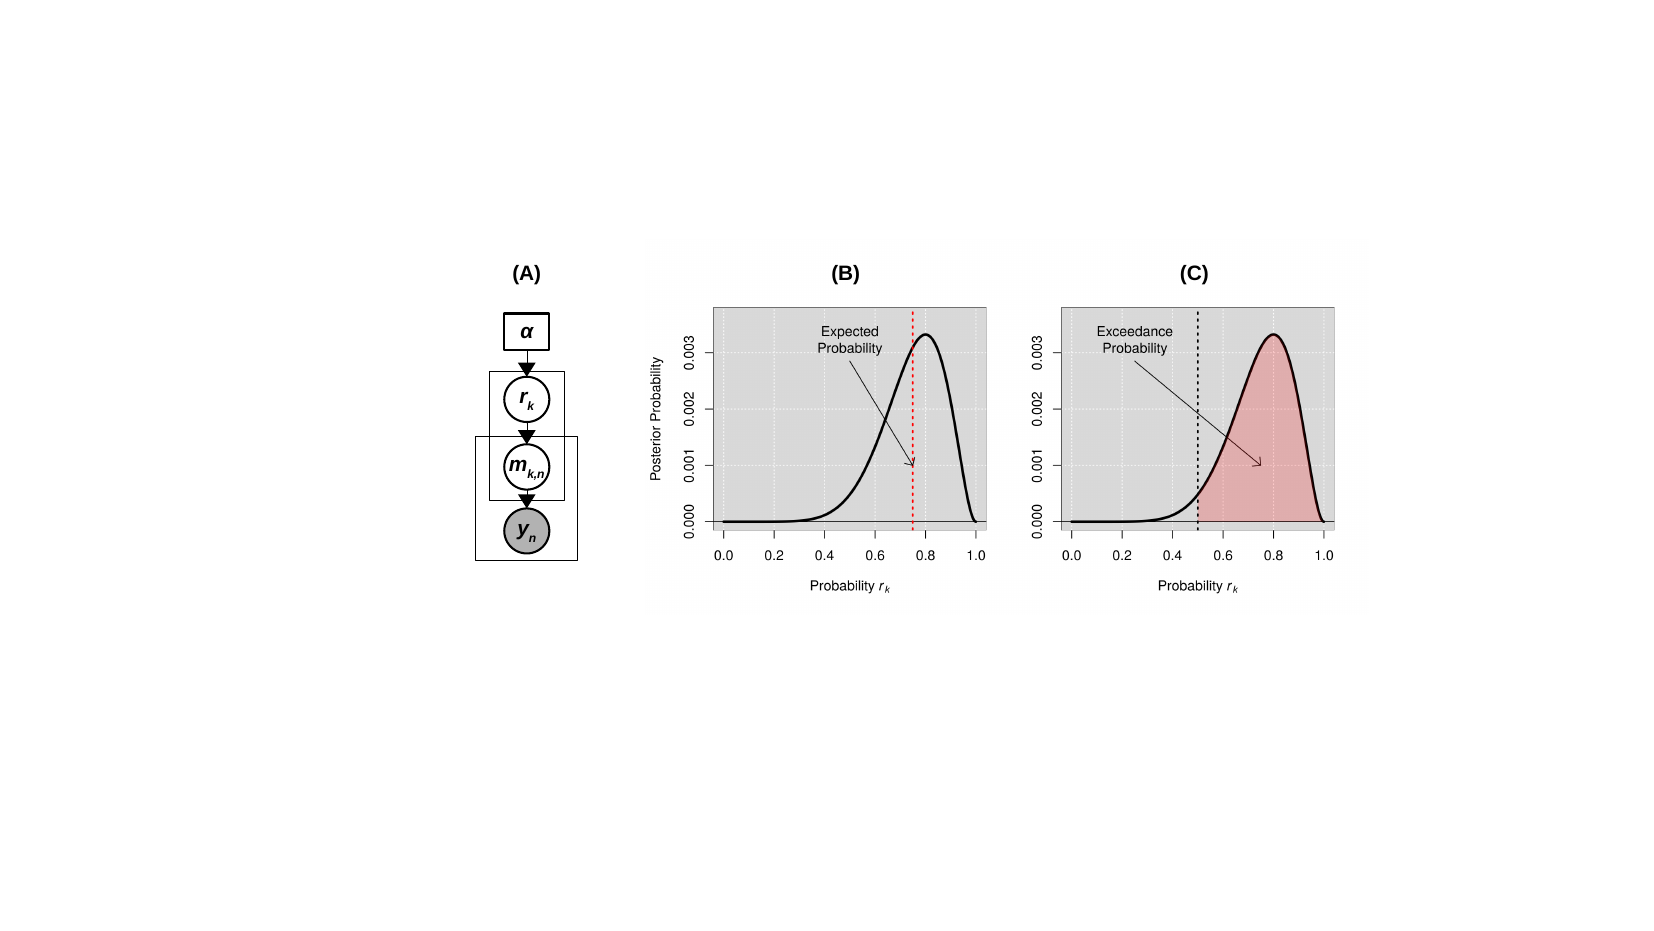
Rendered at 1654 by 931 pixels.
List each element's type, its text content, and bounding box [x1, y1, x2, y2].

text_box mk,n [504, 444, 550, 490]
text_box (A) [497, 254, 557, 293]
text_box α [504, 313, 550, 350]
picture [645, 239, 1369, 616]
text_box (B) [816, 254, 876, 293]
text_box yn [504, 508, 550, 554]
text_box (C) [1165, 254, 1224, 293]
text_box rk [504, 376, 550, 423]
